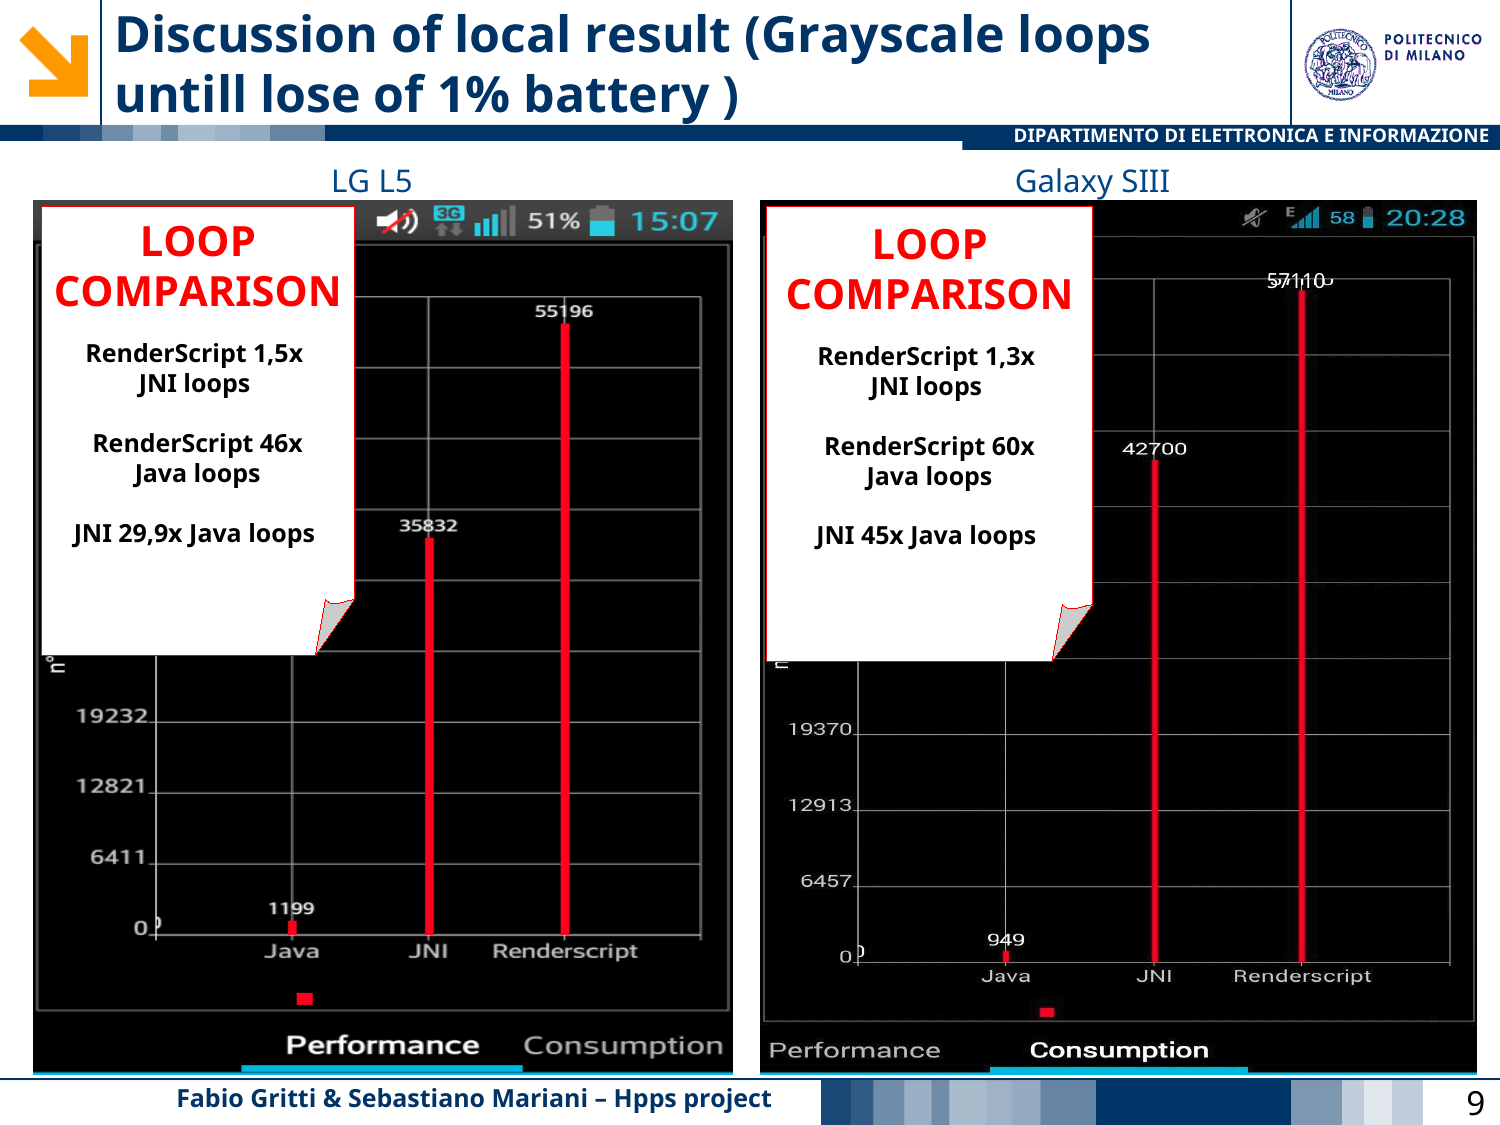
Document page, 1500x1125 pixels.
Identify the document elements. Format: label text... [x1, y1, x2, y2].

picture [1452, 131, 1459, 137]
picture [1376, 131, 1383, 137]
text_box LG L5 [23, 153, 721, 880]
text_box Fabio Gritti & Sebastiano Mariani – Hpps project [0, 1074, 788, 1125]
text_box <numero> [1187, 1074, 1500, 1125]
text_box Galaxy SIII [744, 153, 1441, 730]
text_box LOOP COMPARISON RenderScript 1,5x JNI loops RenderScript 46x Java loops JNI 29,9x Java loops [41, 206, 355, 656]
title Discussion of local result (Grayscale loops untill lose of 1% battery ) [99, 0, 1275, 133]
text_box 57110 [1251, 259, 1348, 300]
picture [1275, 0, 1500, 137]
picture [760, 200, 1477, 1075]
picture [1216, 133, 1226, 137]
text_box LOOP COMPARISON RenderScript 1,3x JNI loops RenderScript 60x Java loops JNI 45x Java loops [766, 206, 1093, 662]
picture [788, 1078, 1187, 1125]
picture [0, 0, 1015, 141]
picture [33, 200, 733, 1072]
